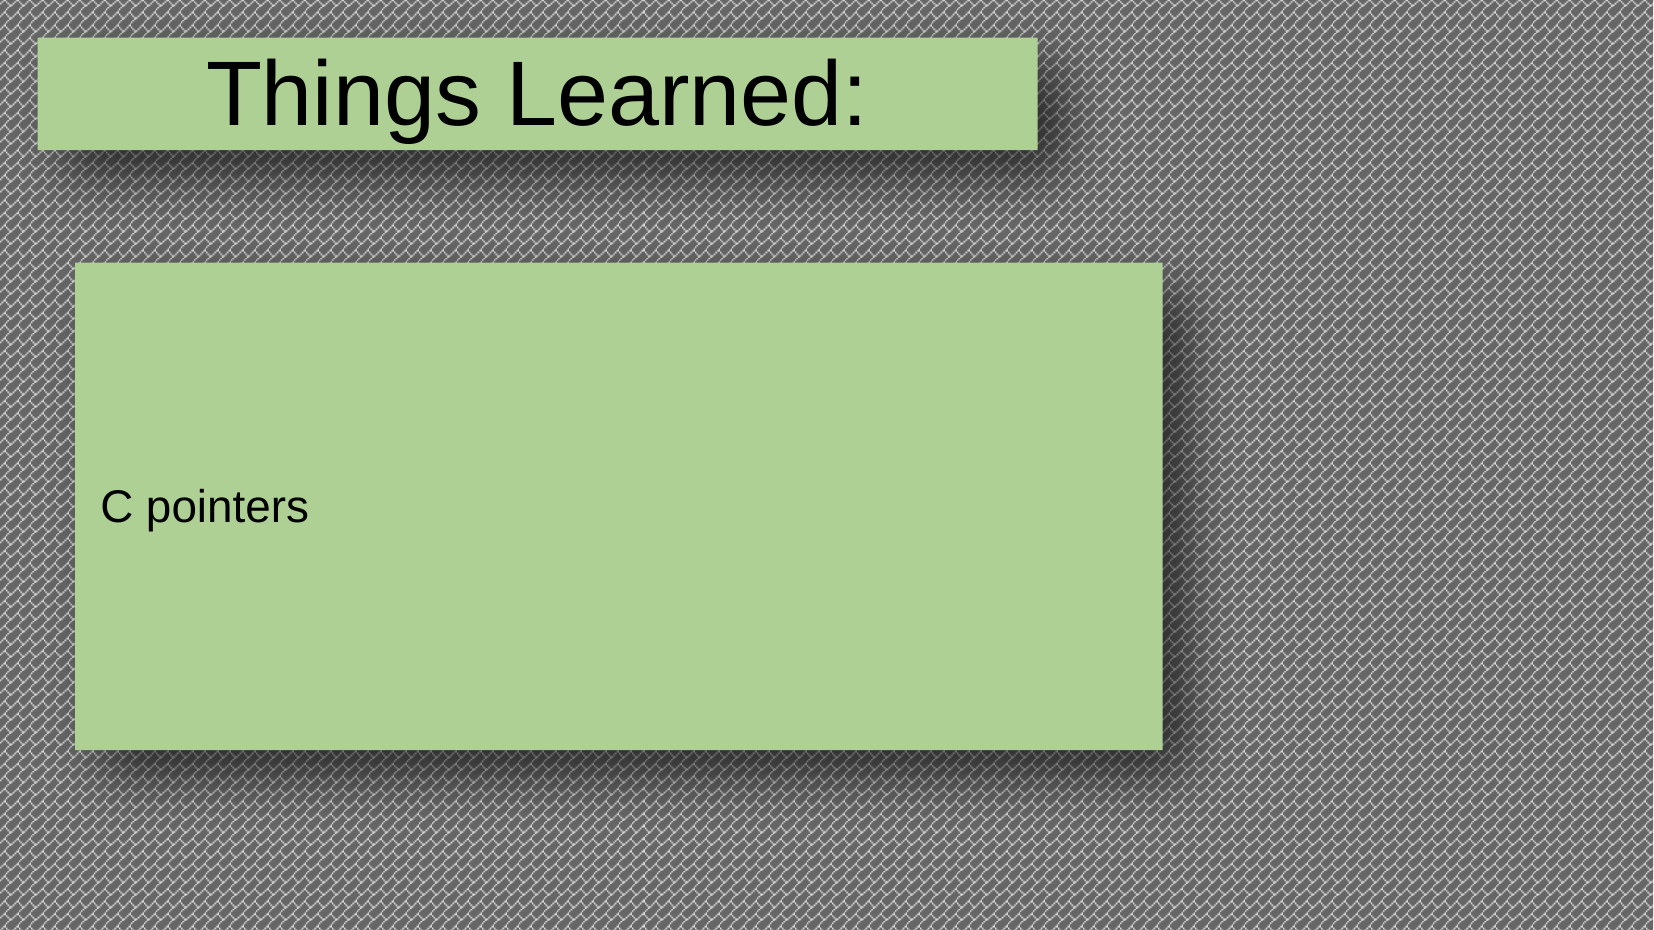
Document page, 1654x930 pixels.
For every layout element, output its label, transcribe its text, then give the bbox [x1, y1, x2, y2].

title Things Learned: [37, 37, 1038, 151]
picture [0, 0, 1654, 930]
title C pointers [75, 262, 1163, 751]
